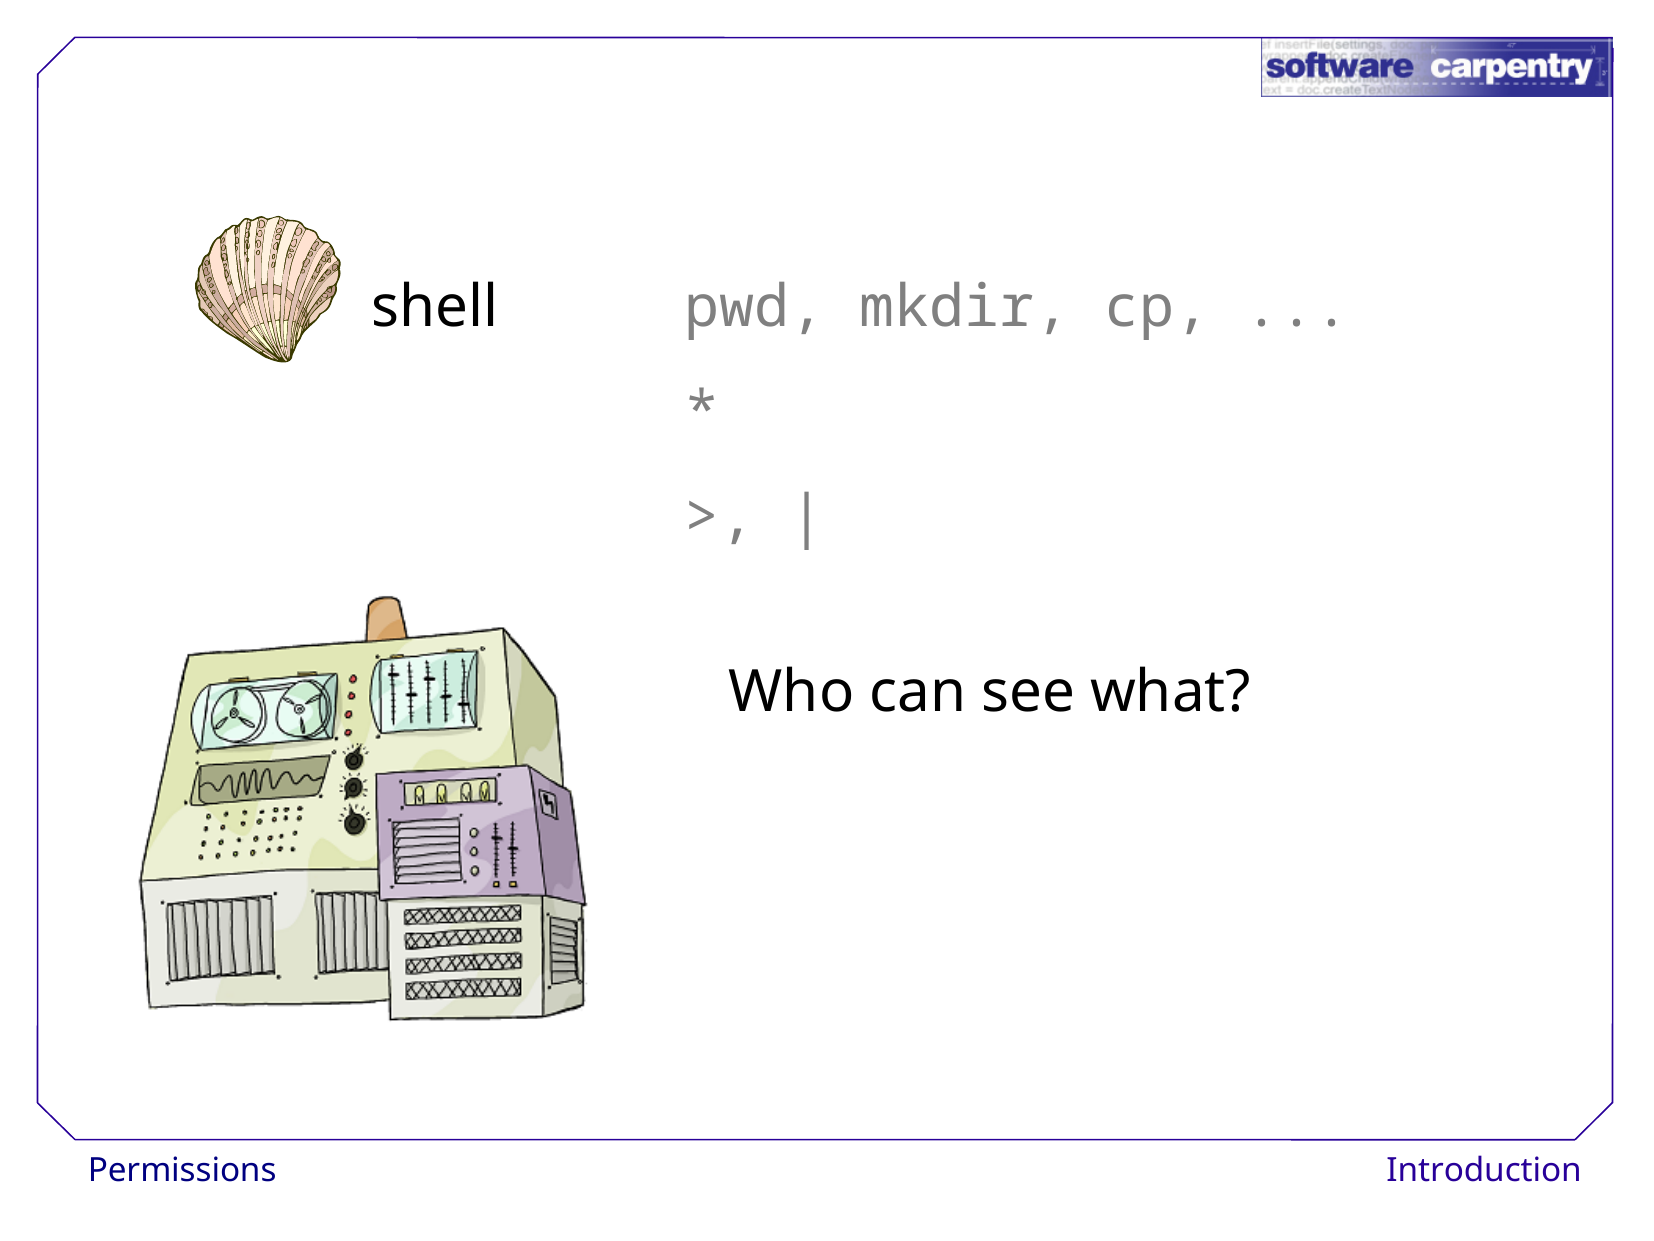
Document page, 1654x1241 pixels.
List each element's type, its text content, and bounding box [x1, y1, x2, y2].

text_box shell [343, 225, 588, 347]
text_box Who can see what? [713, 610, 1416, 732]
picture [193, 213, 343, 367]
text_box pwd, mkdir, cp, ... * >, | [669, 225, 1515, 557]
picture [1261, 39, 1613, 97]
picture [89, 548, 647, 1055]
